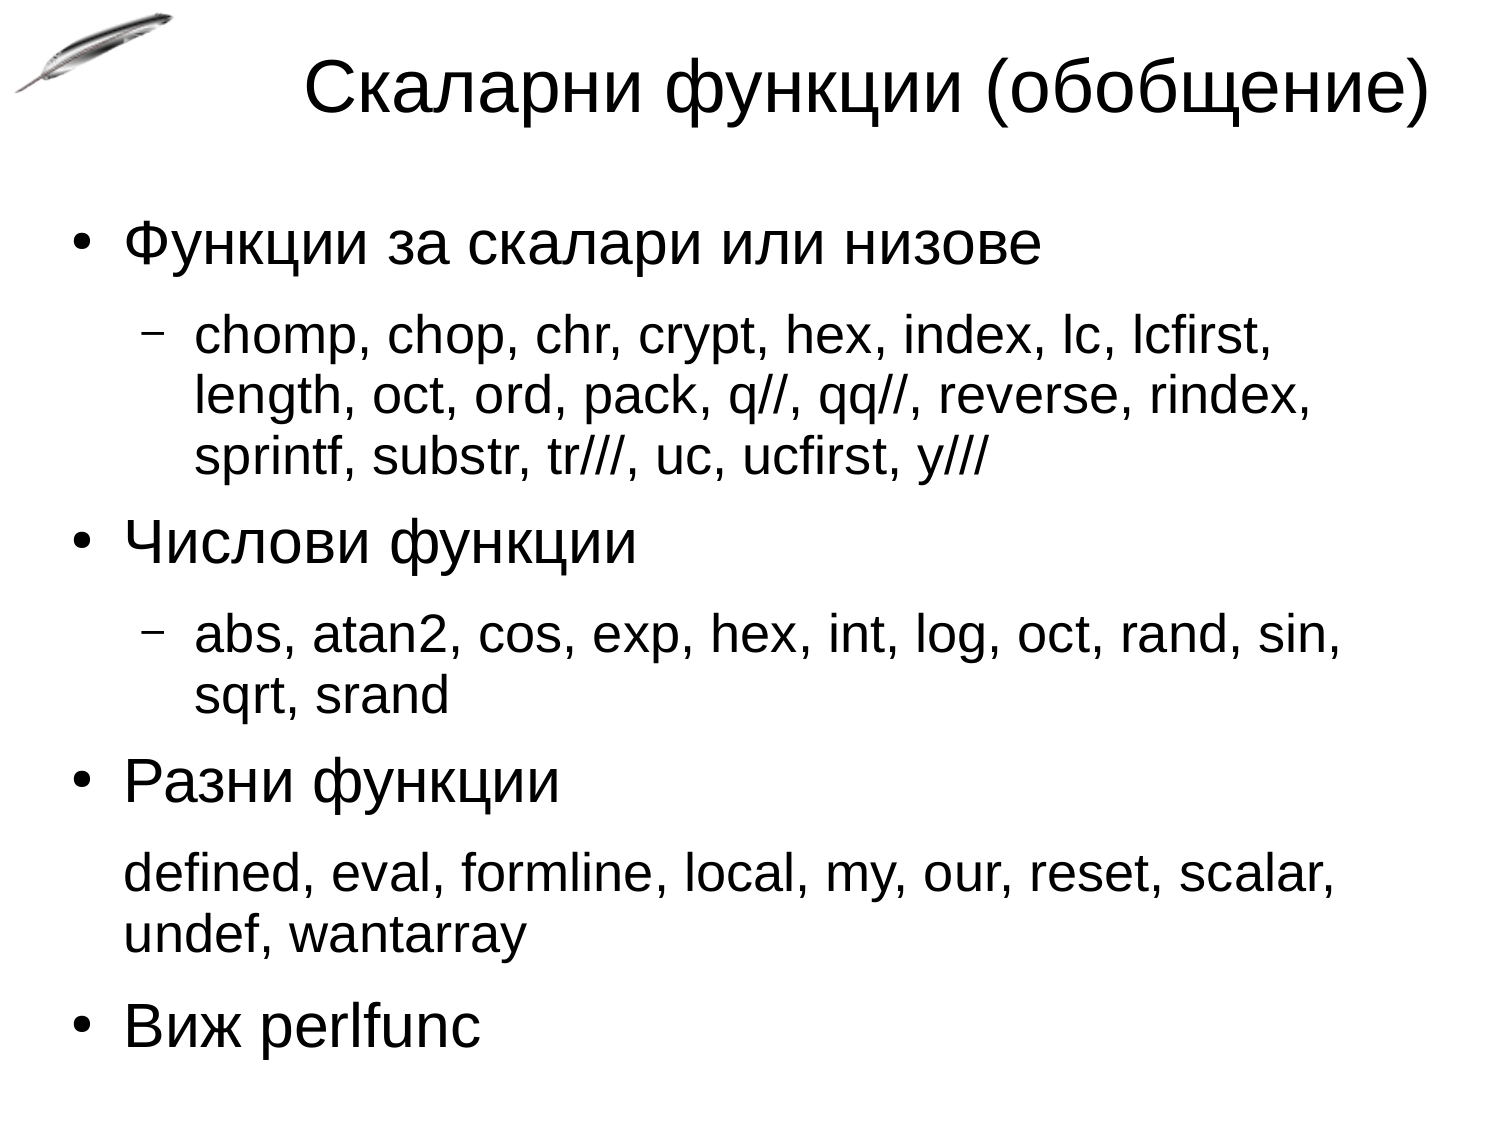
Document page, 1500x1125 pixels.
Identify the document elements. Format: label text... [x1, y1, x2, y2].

picture [11, 11, 179, 95]
list Функции за скалари или низове chomp, chop, chr, crypt, hex, index, lc, lcfirst, length, oct, ord, pack, q//, qq//, reverse, rindex, sprintf, substr, tr///, uc, ucfirst, y/// Числови функции abs, atan2, cos, exp, hex, int, log, oct, rand, sin, sqrt, srand Разни функции defined, eval, formline, local, my, our, reset, scalar, undef, wantarray Виж perlfunc [53, 207, 1447, 1084]
title Скаларни функции (обобщение) [242, 0, 1495, 176]
